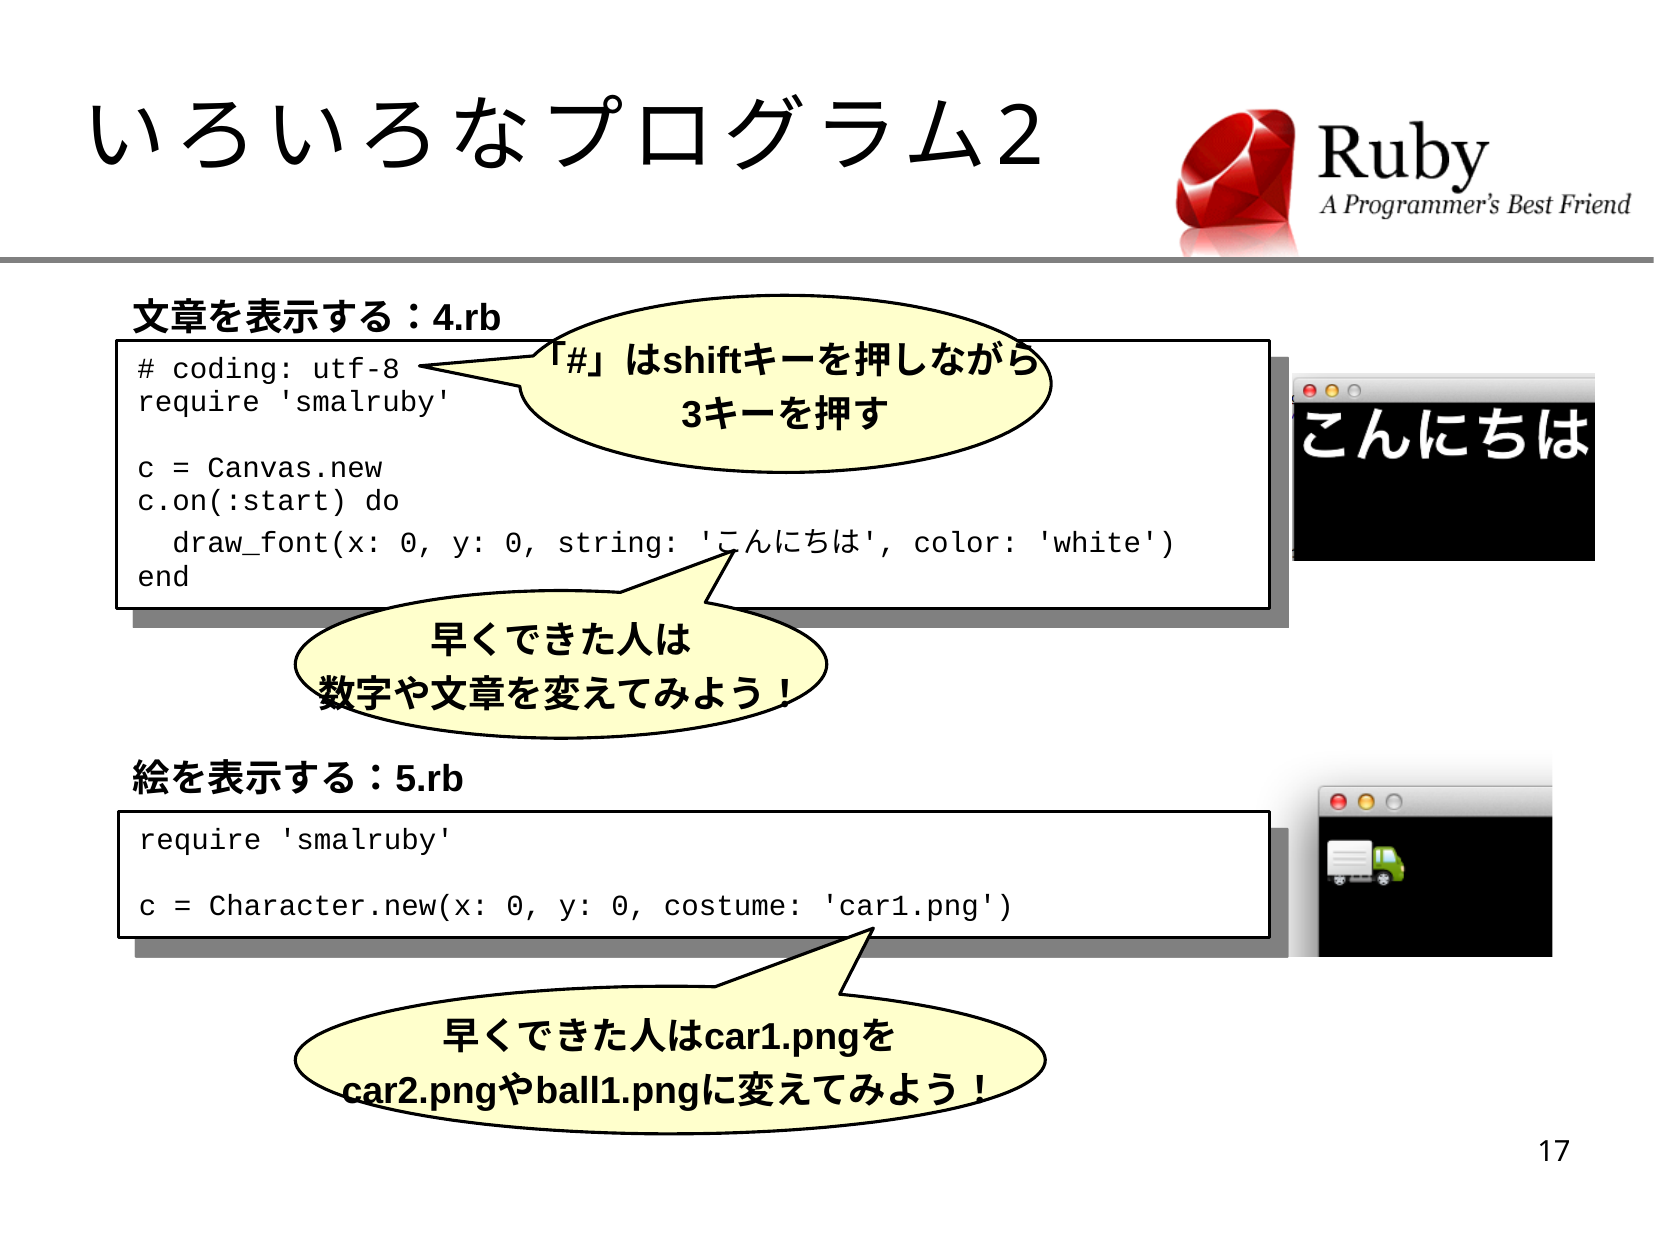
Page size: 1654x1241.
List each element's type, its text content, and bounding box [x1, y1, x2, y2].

text_box 絵を表示する：5.rb [118, 740, 739, 799]
text_box 「#」はshiftキーを押しながら 3キーを押す [419, 295, 1052, 473]
title いろいろなプログラム2 [82, 49, 1152, 207]
text_box 早くできた人はcar1.pngを car2.pngやball1.pngに変えてみよう！ [295, 928, 1046, 1134]
picture [1240, 738, 1553, 957]
text_box # coding: utf-8 require 'smalruby' c = Canvas.new c.on(:start) do draw_font(x: 0, y: 0, string: 'こんにちは', color: 'white') end [116, 340, 1270, 589]
text_box 早くできた人は 数字や文章を変えてみよう！ [295, 550, 827, 739]
picture [1160, 82, 1654, 257]
text_box require 'smalruby' c = Character.new(x: 0, y: 0, costume: 'car1.png') [118, 811, 1270, 933]
text_box 文章を表示する：4.rb [118, 279, 751, 338]
picture [1292, 373, 1595, 562]
